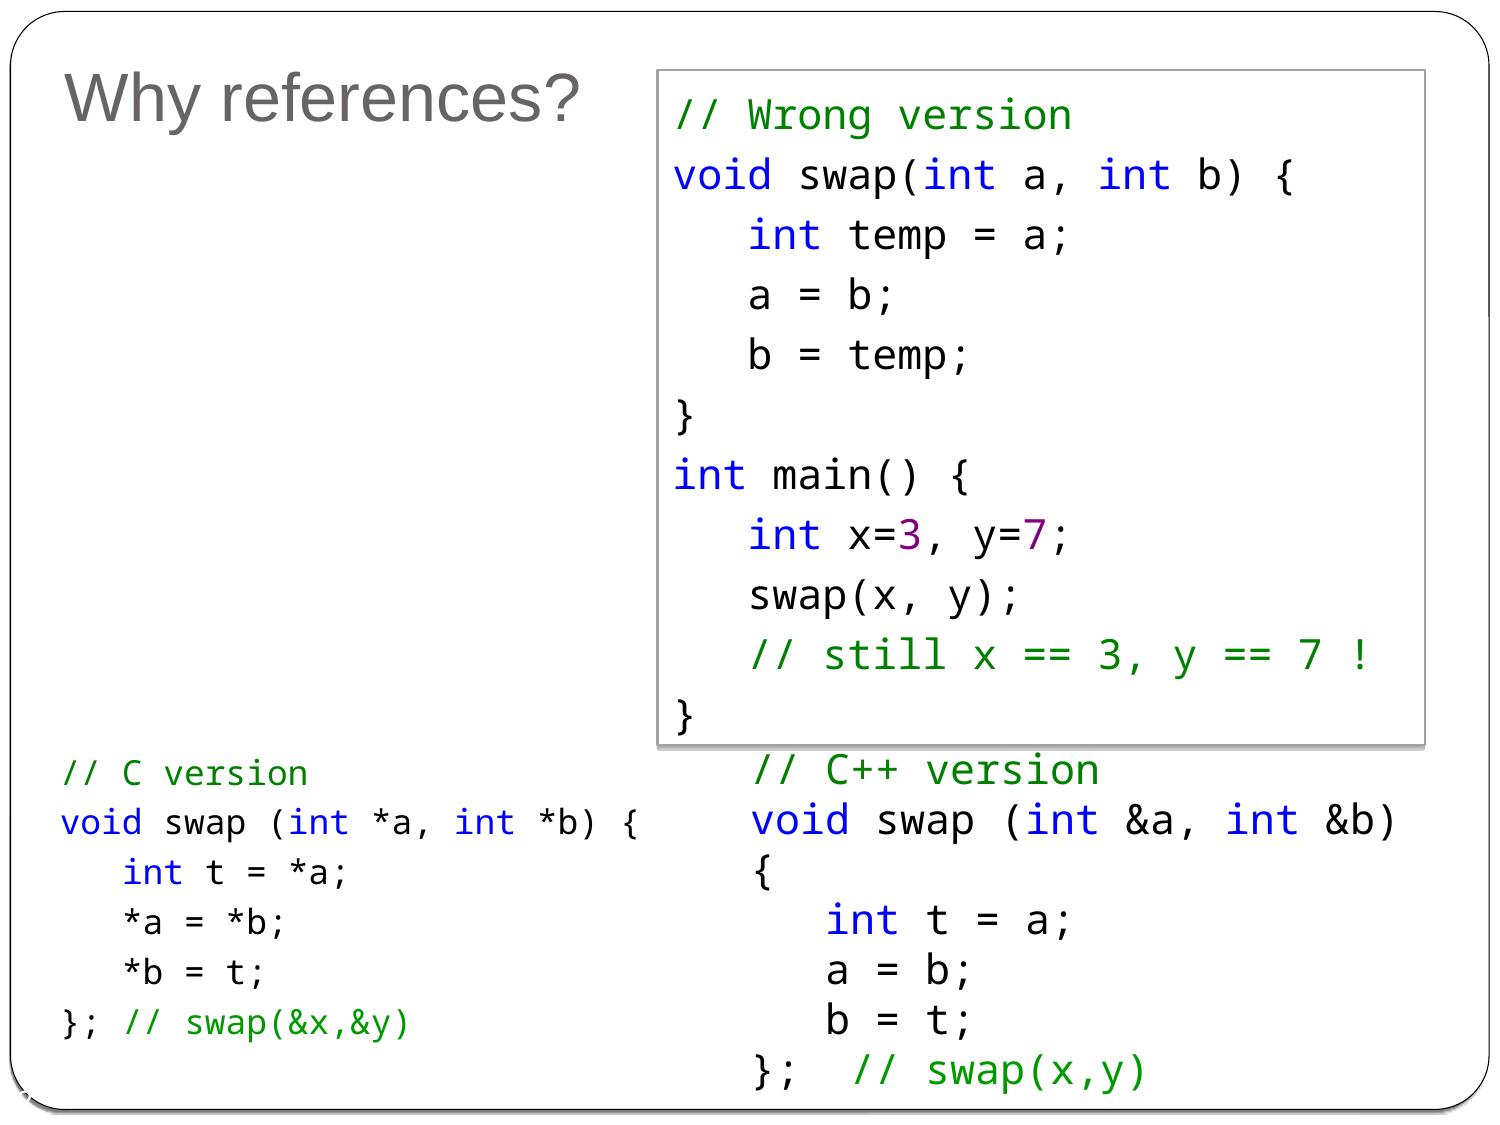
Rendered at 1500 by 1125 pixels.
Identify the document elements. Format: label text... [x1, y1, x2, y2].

list // C version void swap (int *a, int *b) { int t = *a; *a = *b; *b = t; }; // swap(&x,&y) [45, 735, 698, 1081]
slide_number <number> [0, 1074, 50, 1125]
text_box // Wrong version void swap(int a, int b) { int temp = a; a = b; b = temp; } int main() { int x=3, y=7; swap(x, y); // still x == 3, y == 7 ! } [657, 70, 1425, 746]
text_box // C++ version void swap (int &a, int &b) { int t = a; a = b; b = t; }; // swap(x,y) [719, 720, 1469, 1116]
title Why references? [50, 45, 1450, 150]
